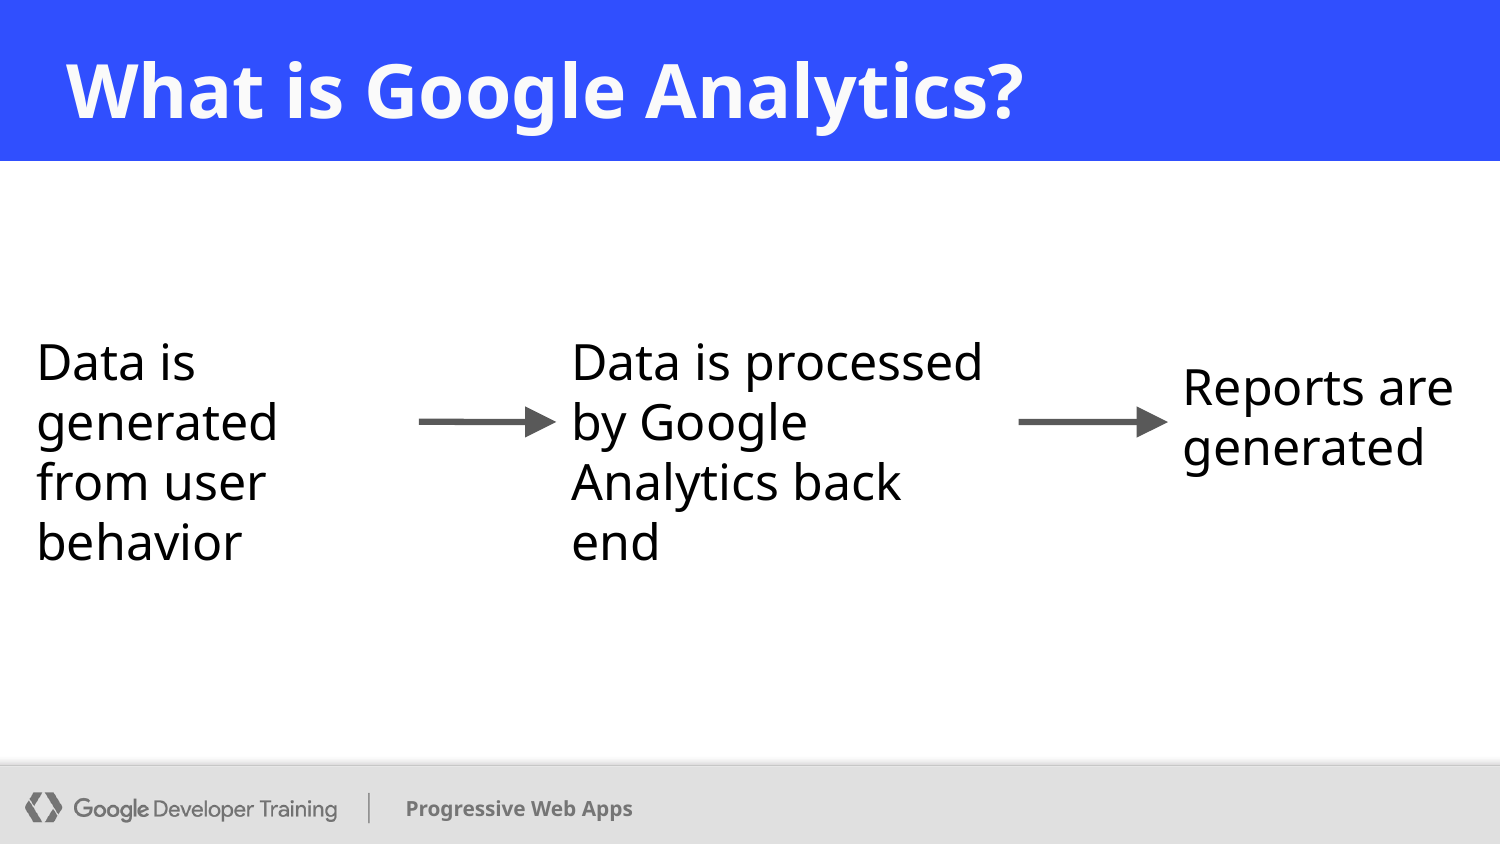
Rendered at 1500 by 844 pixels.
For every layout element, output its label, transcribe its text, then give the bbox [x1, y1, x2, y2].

title What is Google Analytics? [51, 28, 1449, 122]
picture [0, 161, 1500, 844]
text_box Data is generated from user behavior [21, 315, 419, 529]
text_box Data is processed by Google Analytics back end [556, 315, 1019, 529]
text_box Reports are generated [1167, 340, 1474, 504]
